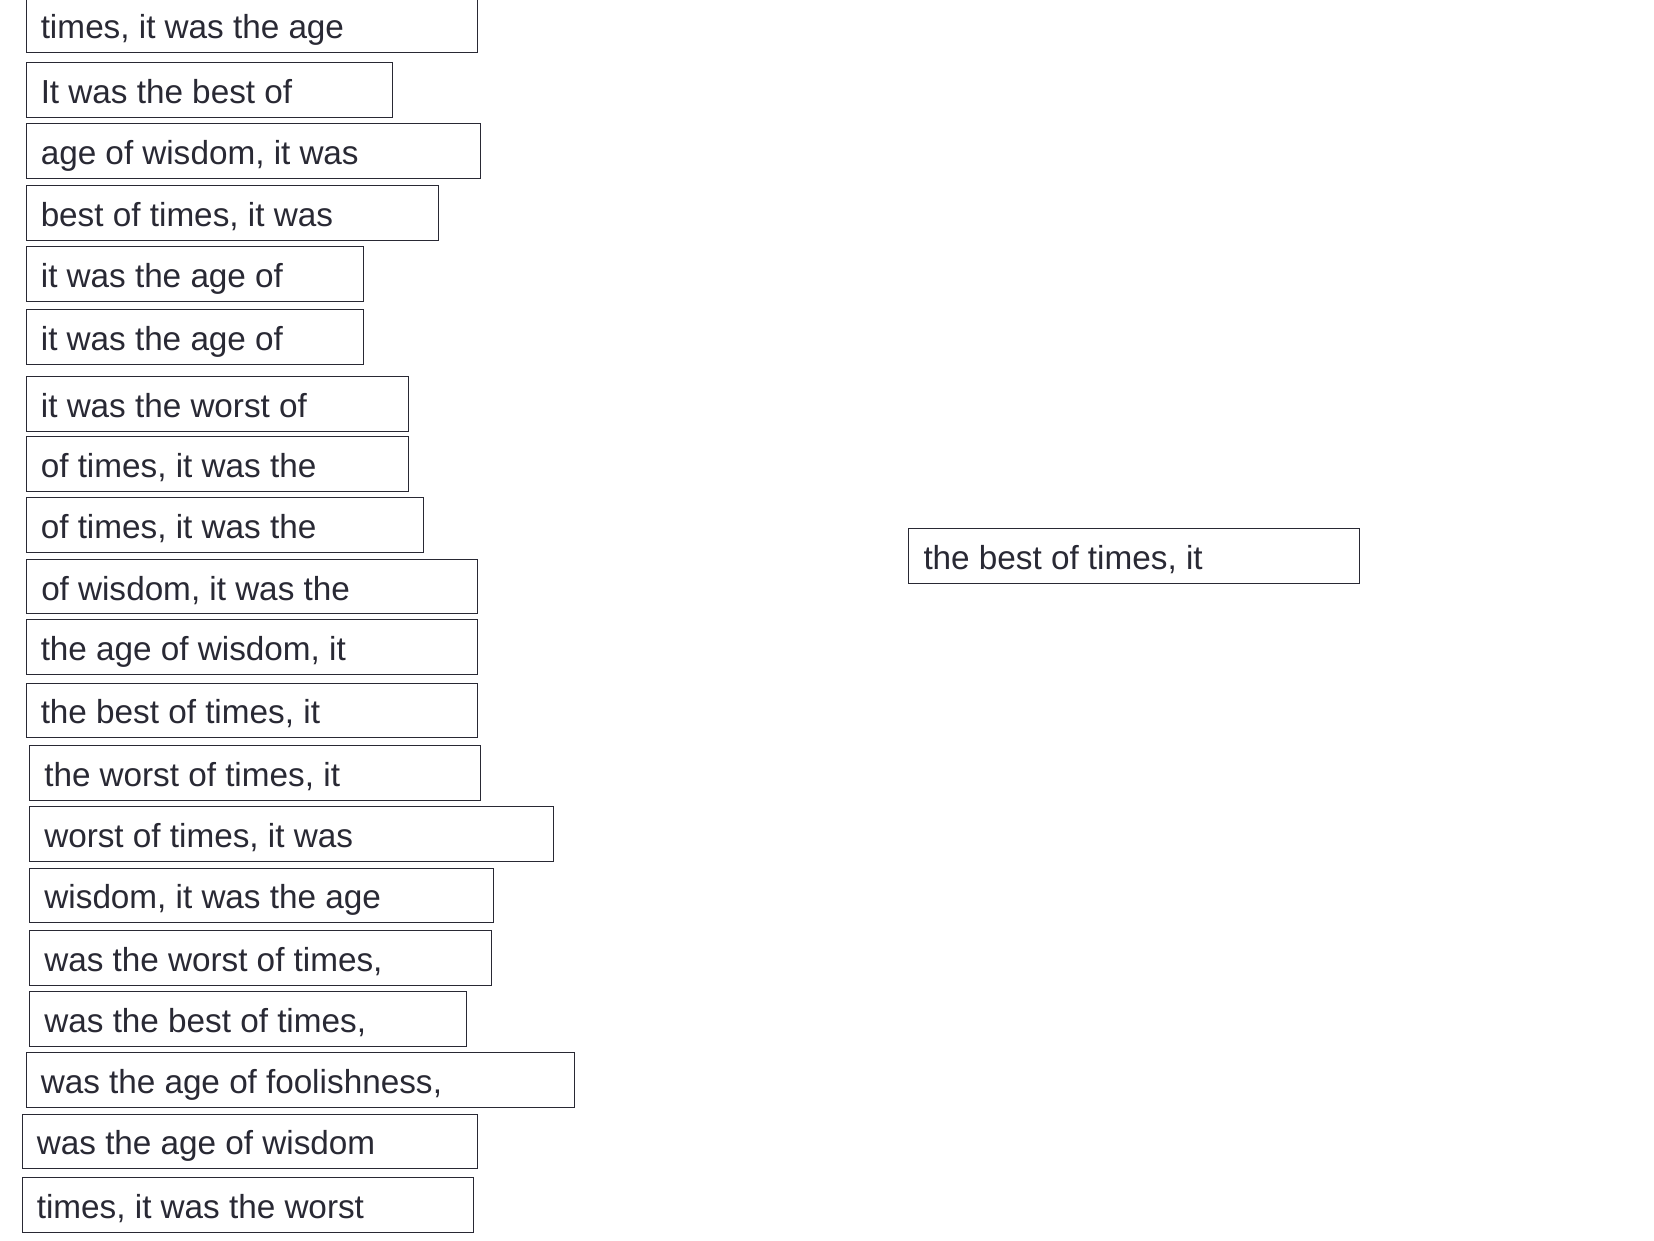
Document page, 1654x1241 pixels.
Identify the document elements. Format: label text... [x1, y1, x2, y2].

text_box the worst of times, it [29, 745, 481, 801]
text_box it was the age of [26, 309, 364, 365]
text_box was the worst of times, [29, 930, 492, 986]
text_box the age of wisdom, it [26, 619, 478, 675]
text_box of wisdom, it was the [26, 559, 478, 614]
text_box times, it was the age [26, 0, 478, 53]
text_box worst of times, it was [29, 806, 554, 862]
text_box the best of times, it [908, 528, 1360, 584]
text_box times, it was the worst [22, 1177, 474, 1233]
text_box best of times, it was [26, 185, 439, 241]
text_box it was the worst of [26, 376, 409, 432]
text_box the best of times, it [26, 683, 478, 738]
text_box age of wisdom, it was [26, 123, 481, 179]
text_box was the age of foolishness, [26, 1052, 575, 1108]
text_box was the best of times, [29, 991, 467, 1047]
text_box was the age of wisdom [22, 1114, 478, 1169]
text_box wisdom, it was the age [29, 868, 494, 923]
text_box It was the best of [26, 62, 393, 118]
text_box of times, it was the [26, 436, 409, 492]
text_box it was the age of [26, 246, 364, 302]
text_box of times, it was the [26, 497, 424, 553]
